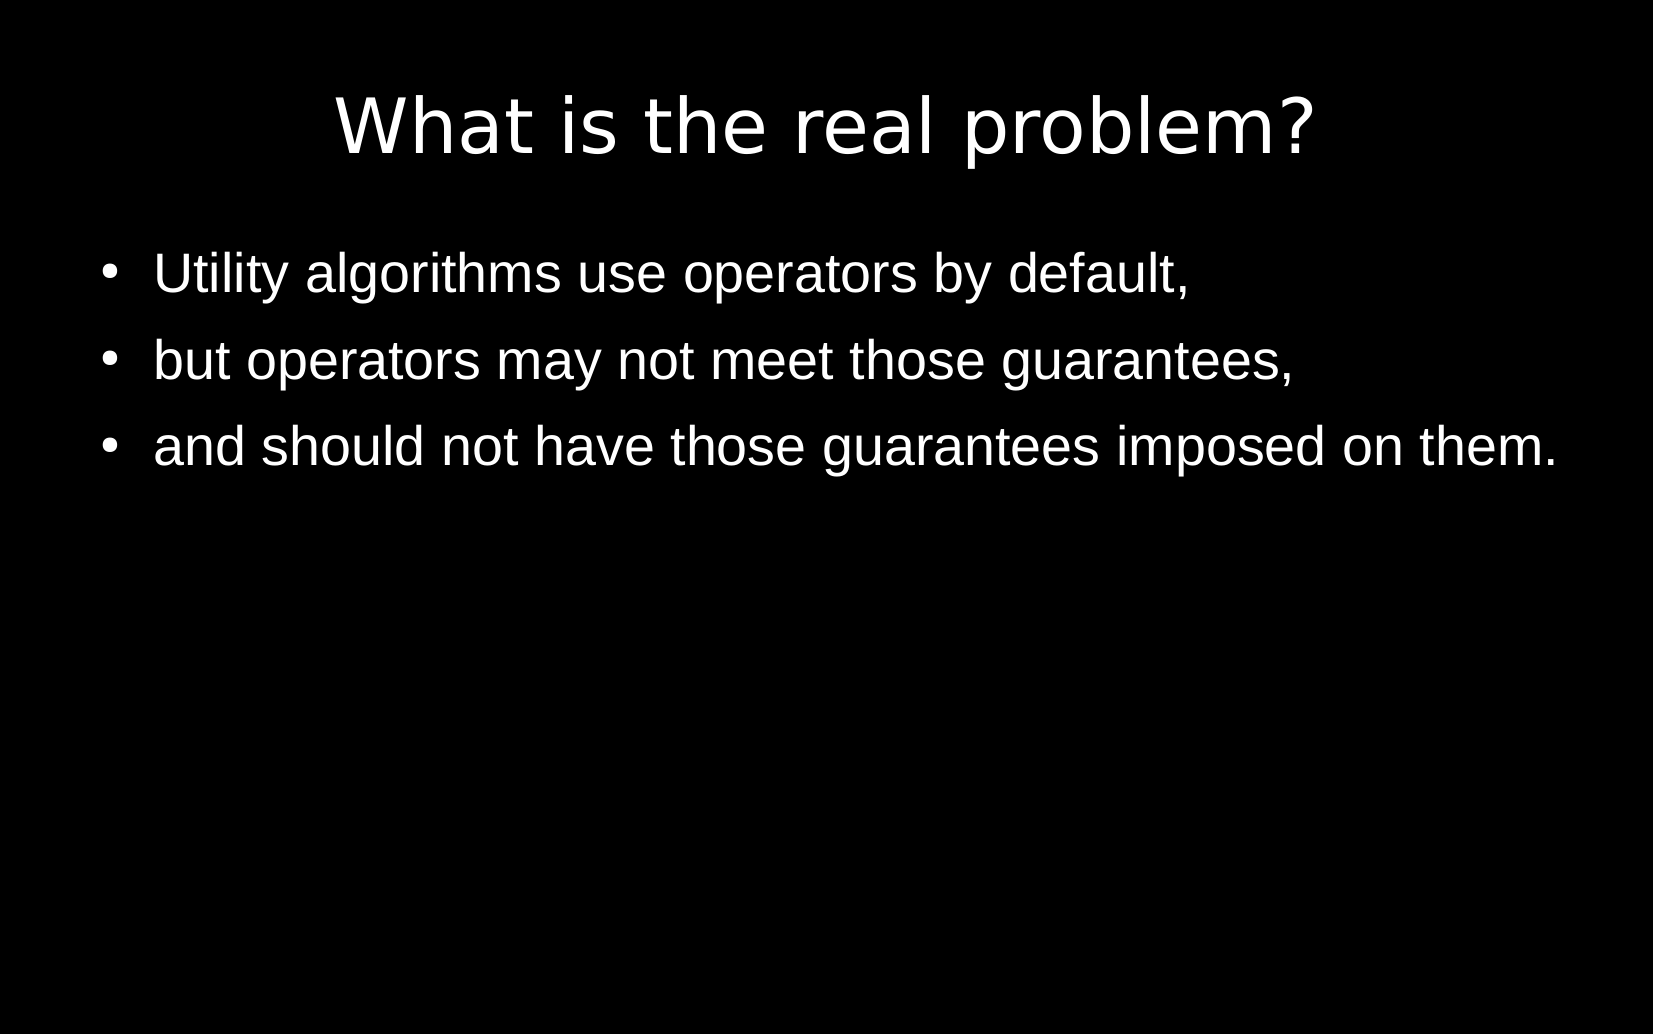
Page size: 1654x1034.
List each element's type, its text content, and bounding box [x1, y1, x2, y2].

list Utility algorithms use operators by default, but operators may not meet those guarantees, and should not have those guarantees imposed on them. [82, 241, 1571, 842]
title What is the real problem? [82, 41, 1571, 214]
